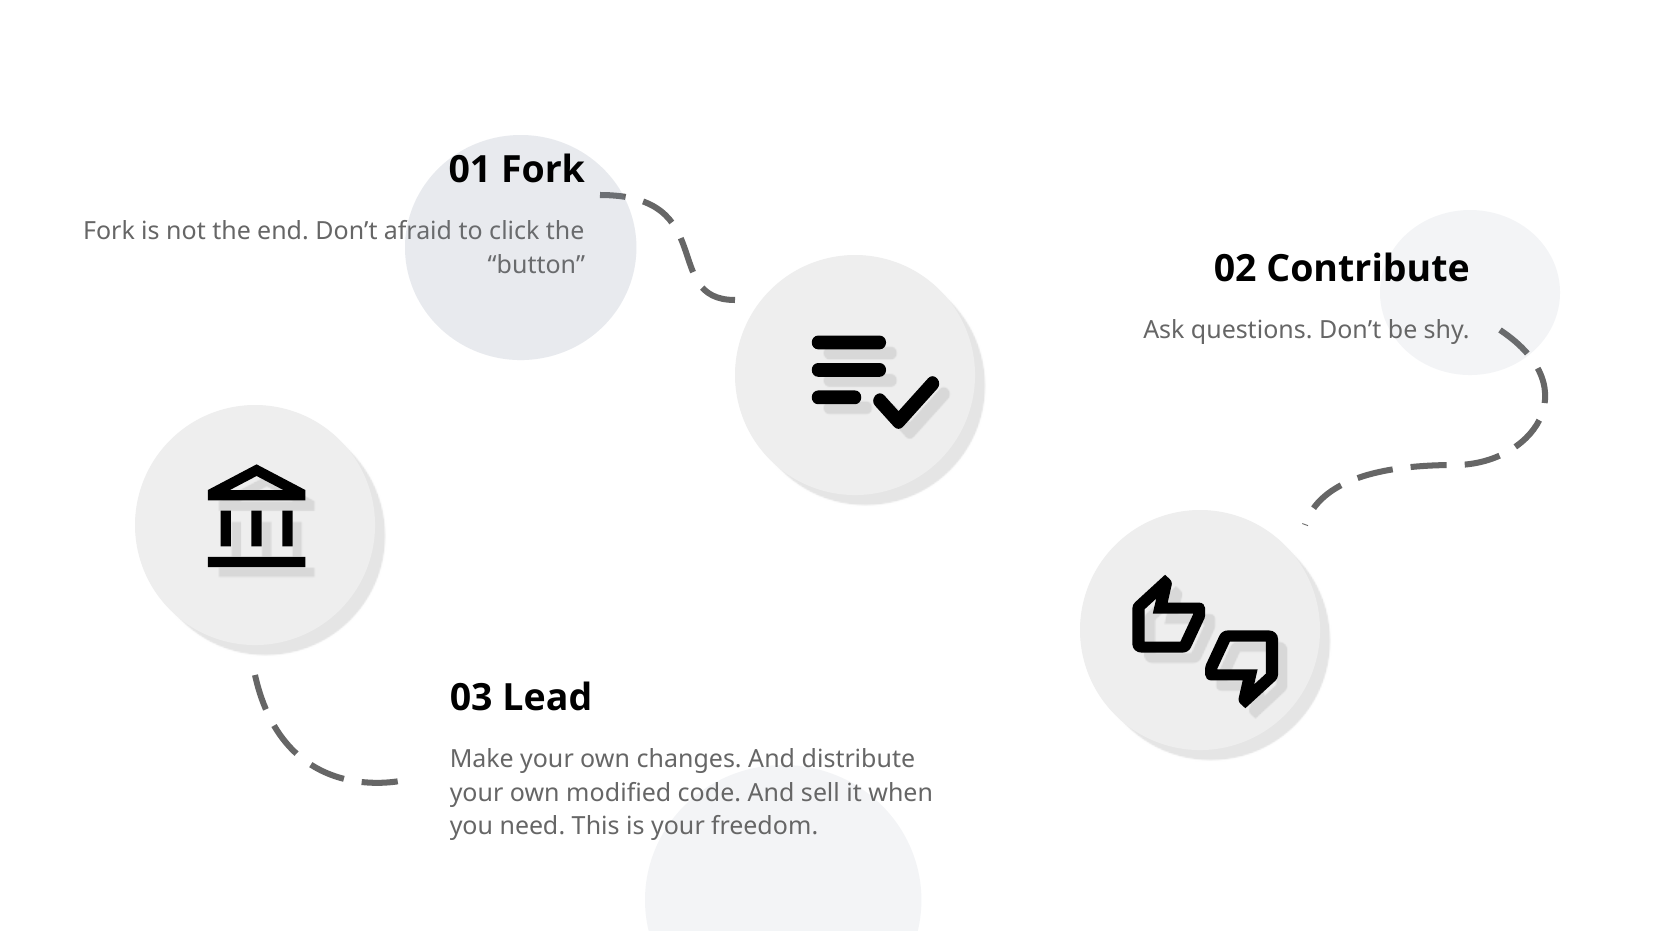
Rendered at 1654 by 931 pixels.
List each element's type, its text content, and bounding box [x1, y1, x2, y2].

text_box [405, 166, 637, 361]
text_box 02 Contribute [1155, 234, 1486, 301]
text_box 03 Lead [435, 662, 766, 729]
text_box Ask questions. Don’t be shy. [1035, 304, 1486, 456]
text_box Fork is not the end. Don’t afraid to click the “button” [29, 205, 601, 367]
picture [195, 456, 324, 586]
picture [796, 291, 952, 463]
picture [1129, 572, 1282, 712]
text_box 01 Fork [270, 135, 601, 201]
text_box Make your own changes. And distribute your own modified code. And sell it when you need. This is your freedom. [435, 732, 991, 856]
